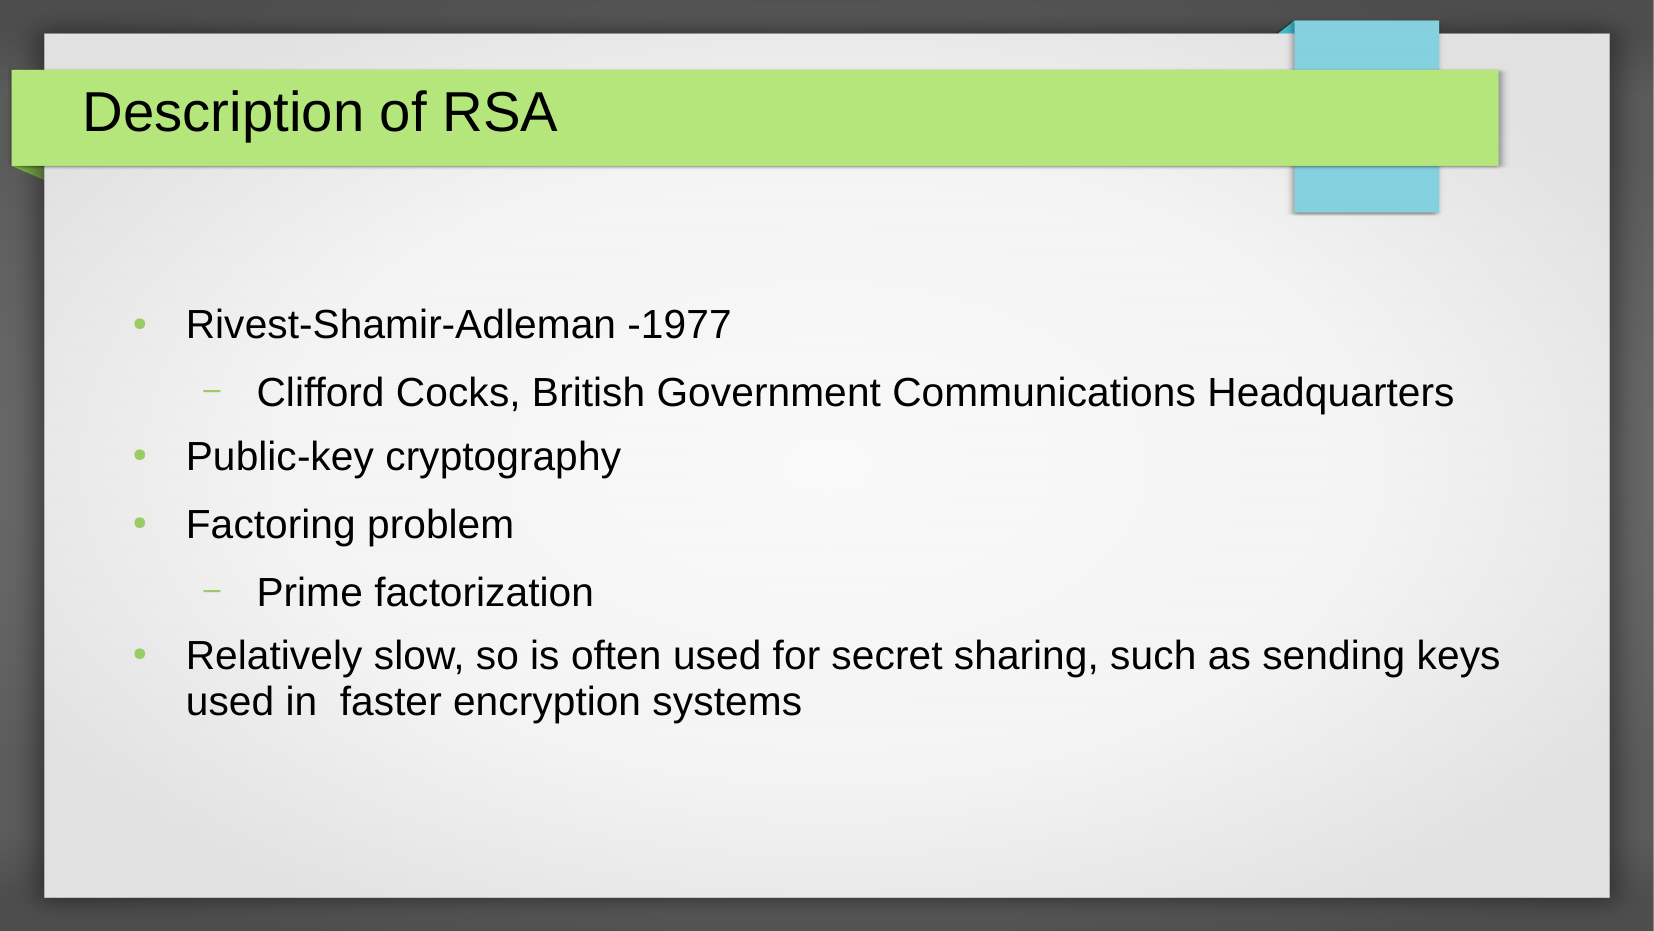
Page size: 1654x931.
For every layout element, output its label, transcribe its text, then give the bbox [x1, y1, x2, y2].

list Rivest-Shamir-Adleman -1977 Clifford Cocks, British Government Communications Headquarters Public-key cryptography Factoring problem Prime factorization Relatively slow, so is often used for secret sharing, such as sending keys used in faster encryption systems [114, 302, 1539, 931]
picture [0, 0, 1654, 931]
title Description of RSA [82, 35, 1235, 189]
